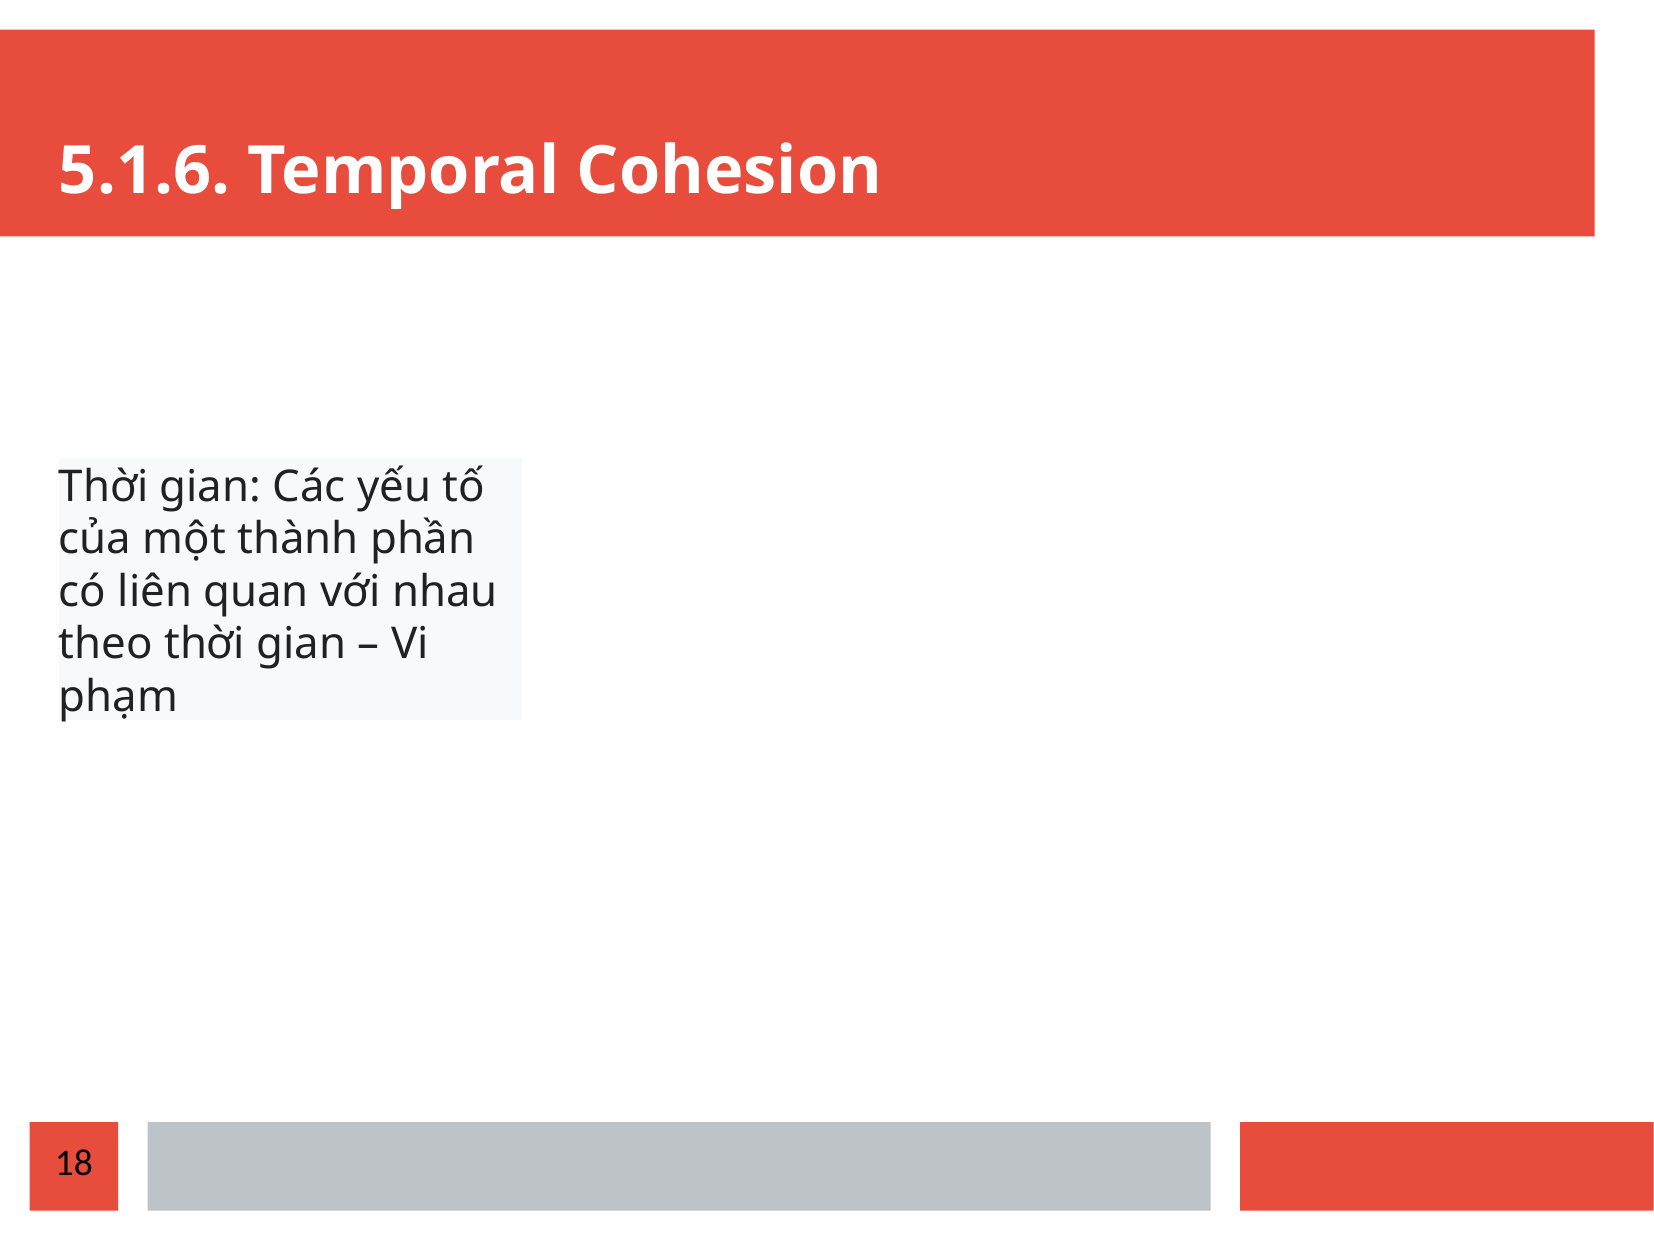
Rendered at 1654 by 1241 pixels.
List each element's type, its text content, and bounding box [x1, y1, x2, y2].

text_box 14 [29, 1122, 119, 1211]
title 5.1.6. Temporal Cohesion [59, 59, 1595, 207]
text_box Thời gian: Các yếu tố của một thành phần có liên quan với nhau theo thời gian – Vi phạm [59, 458, 522, 720]
